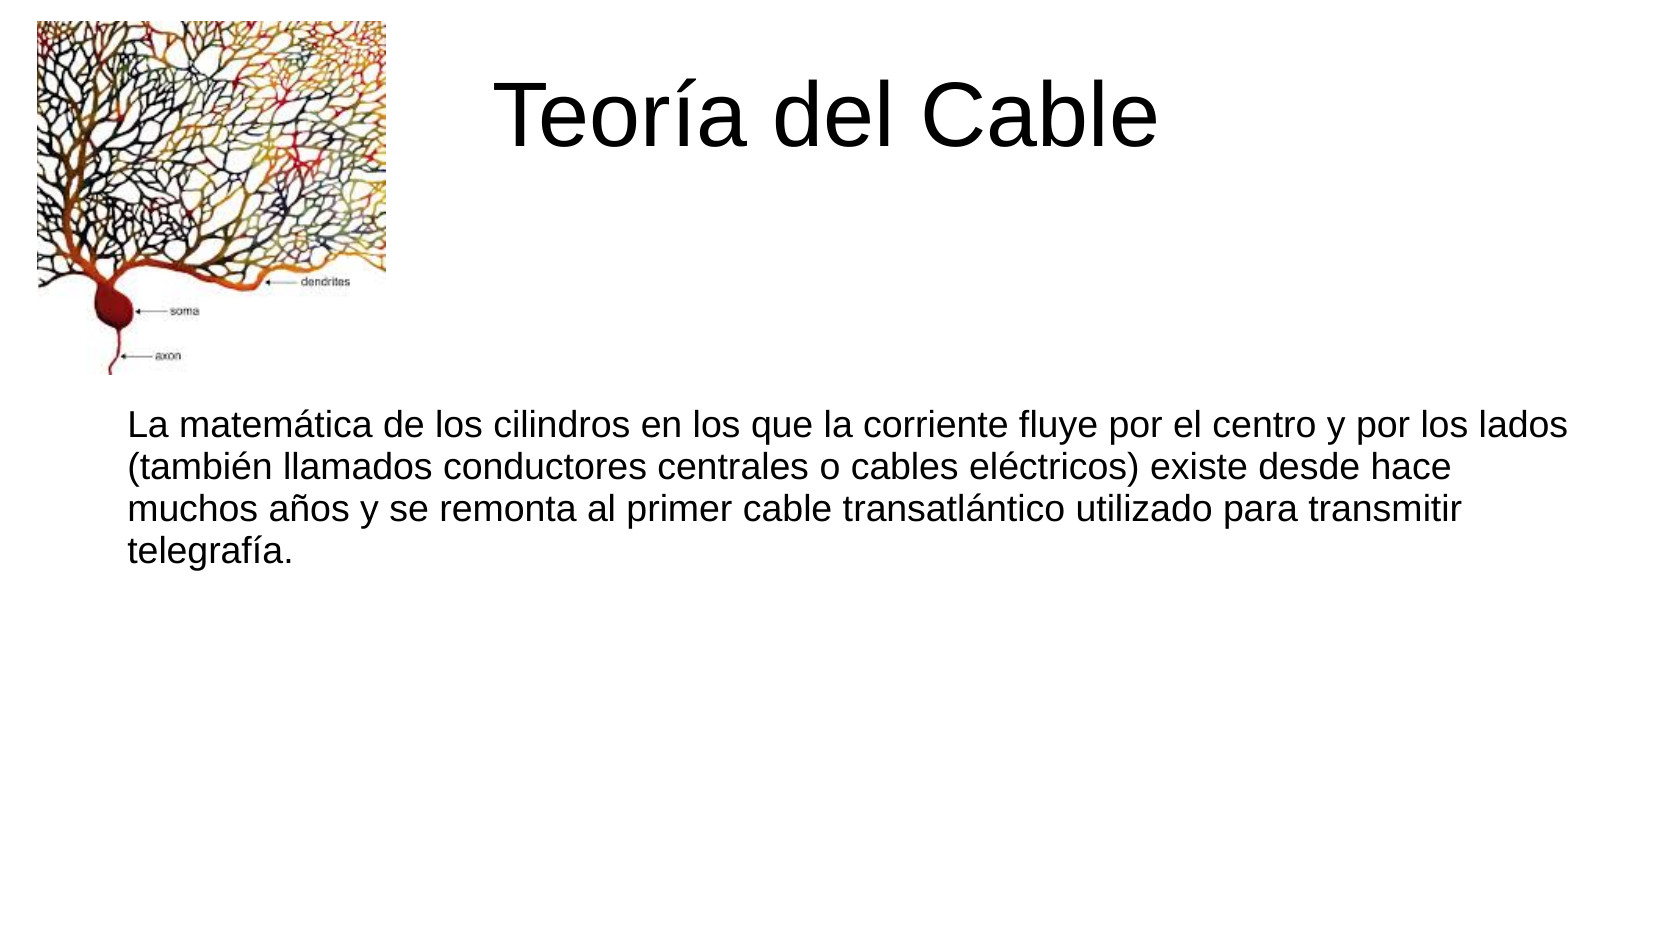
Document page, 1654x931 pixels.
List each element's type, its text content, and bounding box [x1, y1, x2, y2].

picture [37, 21, 386, 376]
text_box La matemática de los cilindros en los que la corriente fluye por el centro y por los lados (también llamados conductores centrales o cables eléctricos) existe desde hace muchos años y se remonta al primer cable transatlántico utilizado para transmitir telegrafía. [112, 395, 1588, 621]
title Teoría del Cable [386, 37, 1571, 193]
